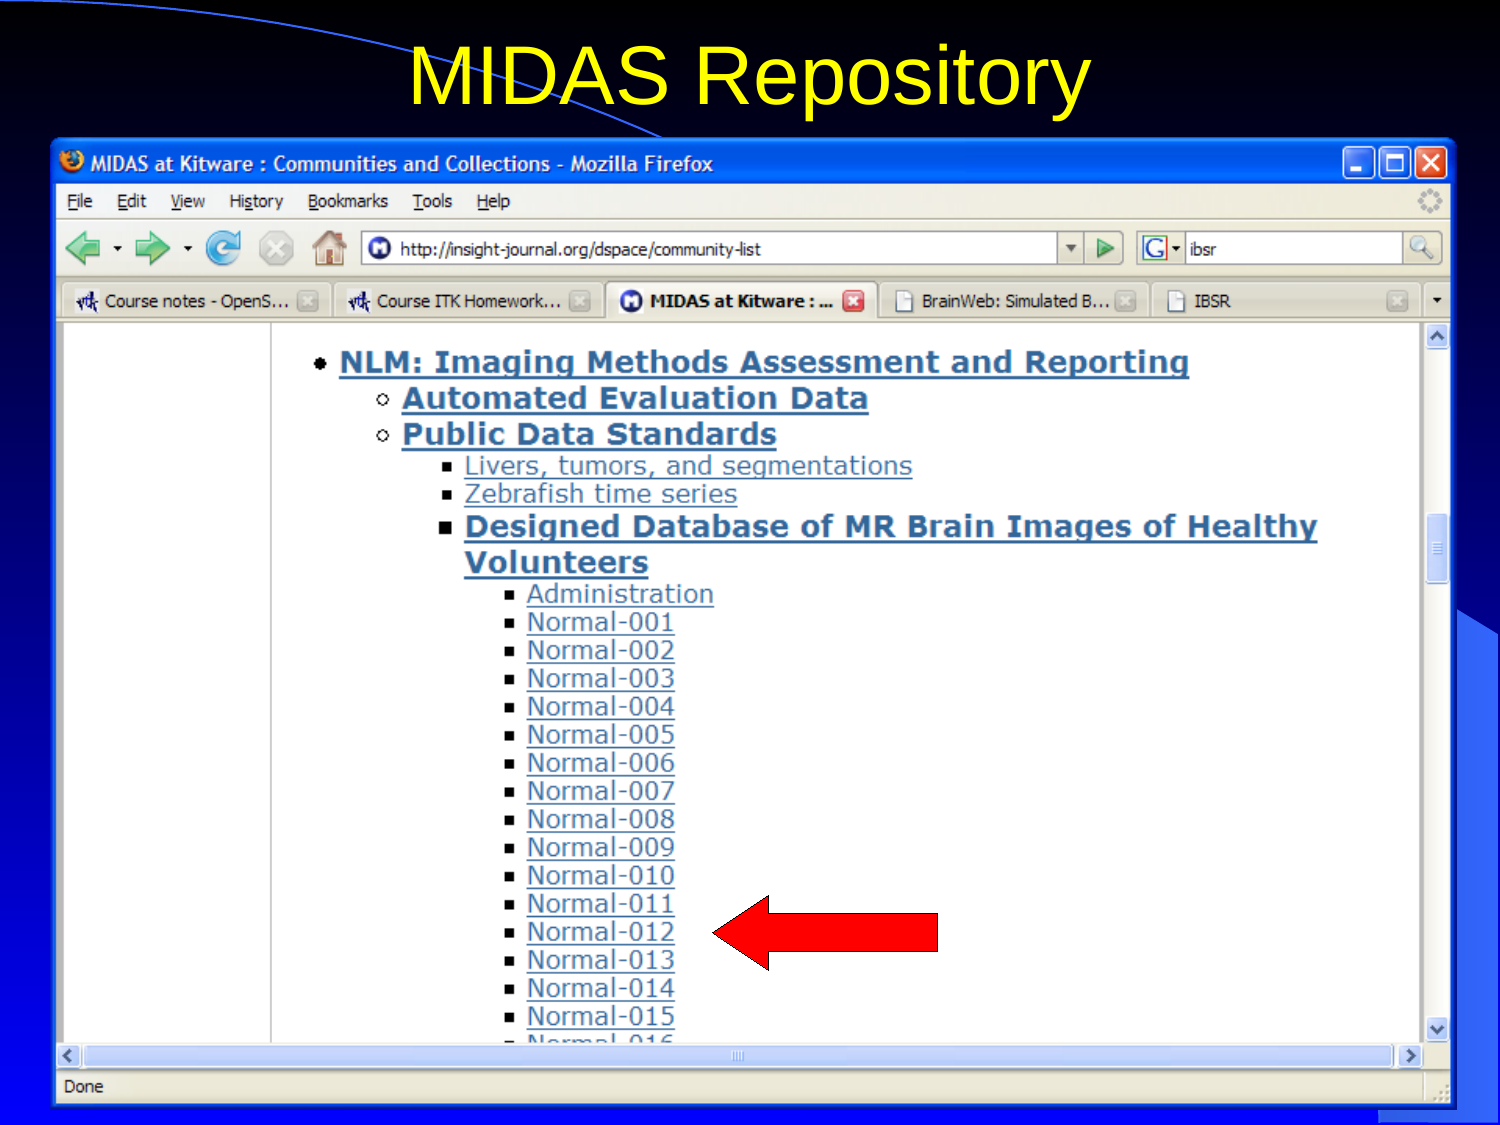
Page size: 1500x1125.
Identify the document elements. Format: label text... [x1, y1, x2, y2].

title MIDAS Repository [112, 7, 1388, 150]
picture [50, 137, 1457, 1110]
text_box [712, 895, 938, 971]
